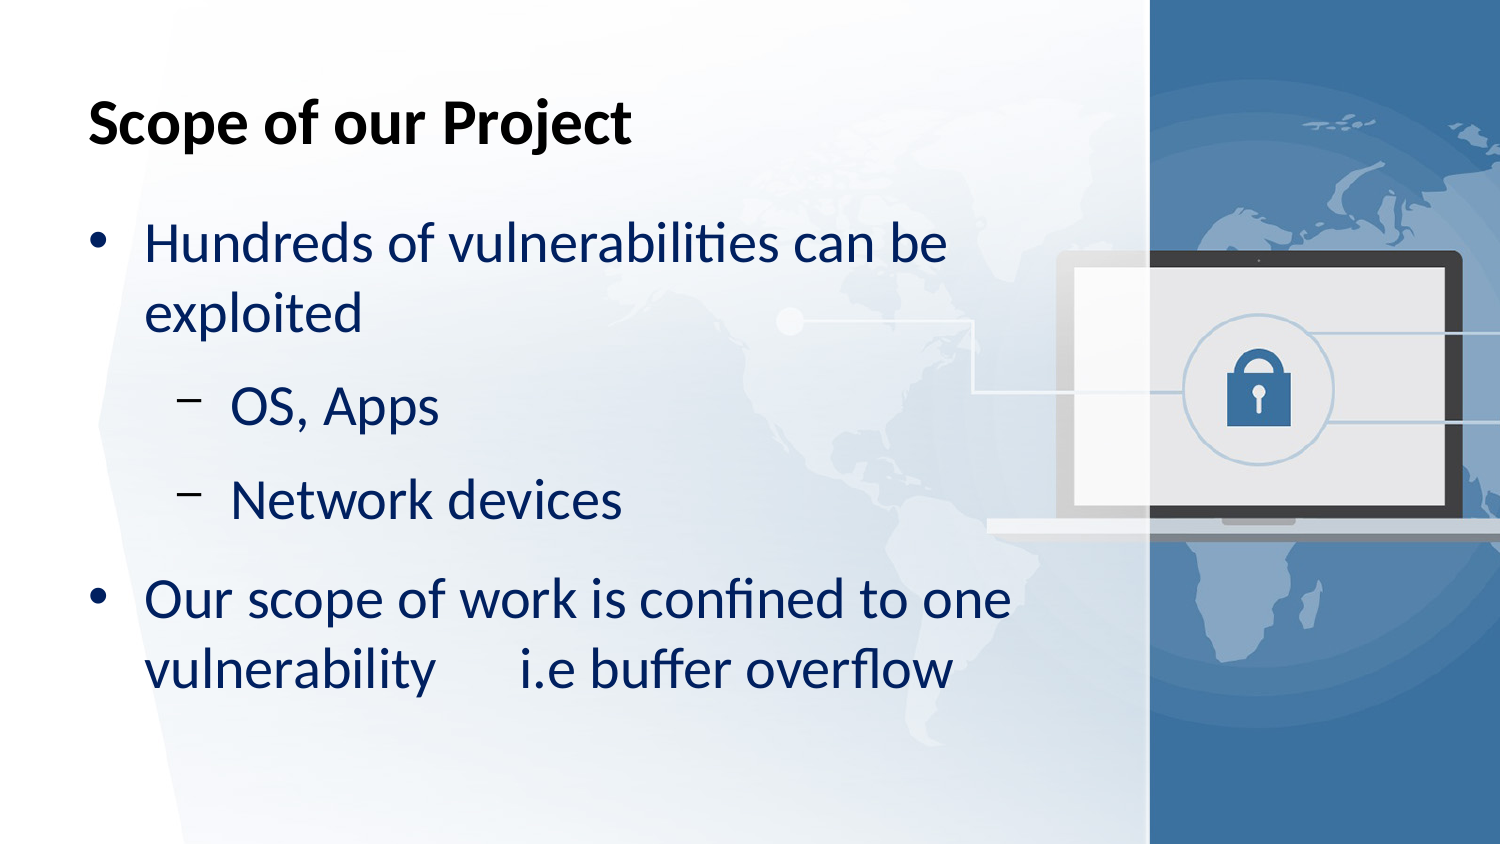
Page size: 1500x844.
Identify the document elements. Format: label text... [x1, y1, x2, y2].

picture [0, 0, 1500, 844]
list Hundreds of vulnerabilities can be exploited OS, Apps Network devices Our scope of work is confined to one vulnerability i.e buffer overflow [73, 196, 1051, 773]
title Scope of our Project [73, 71, 1051, 165]
